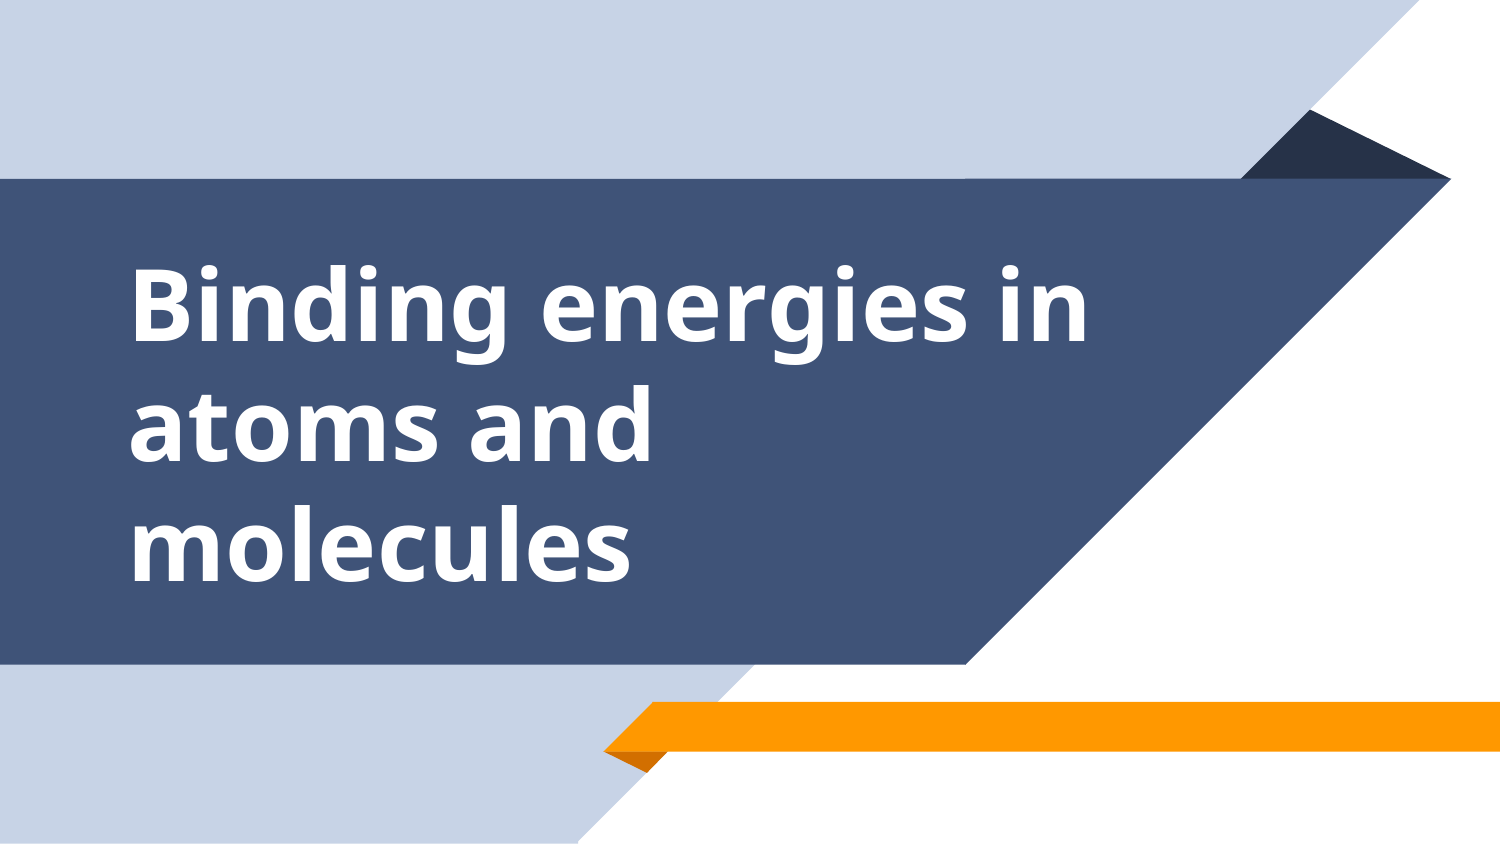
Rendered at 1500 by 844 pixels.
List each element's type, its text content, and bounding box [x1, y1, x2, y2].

title Binding energies in atoms and molecules [112, 178, 1170, 665]
